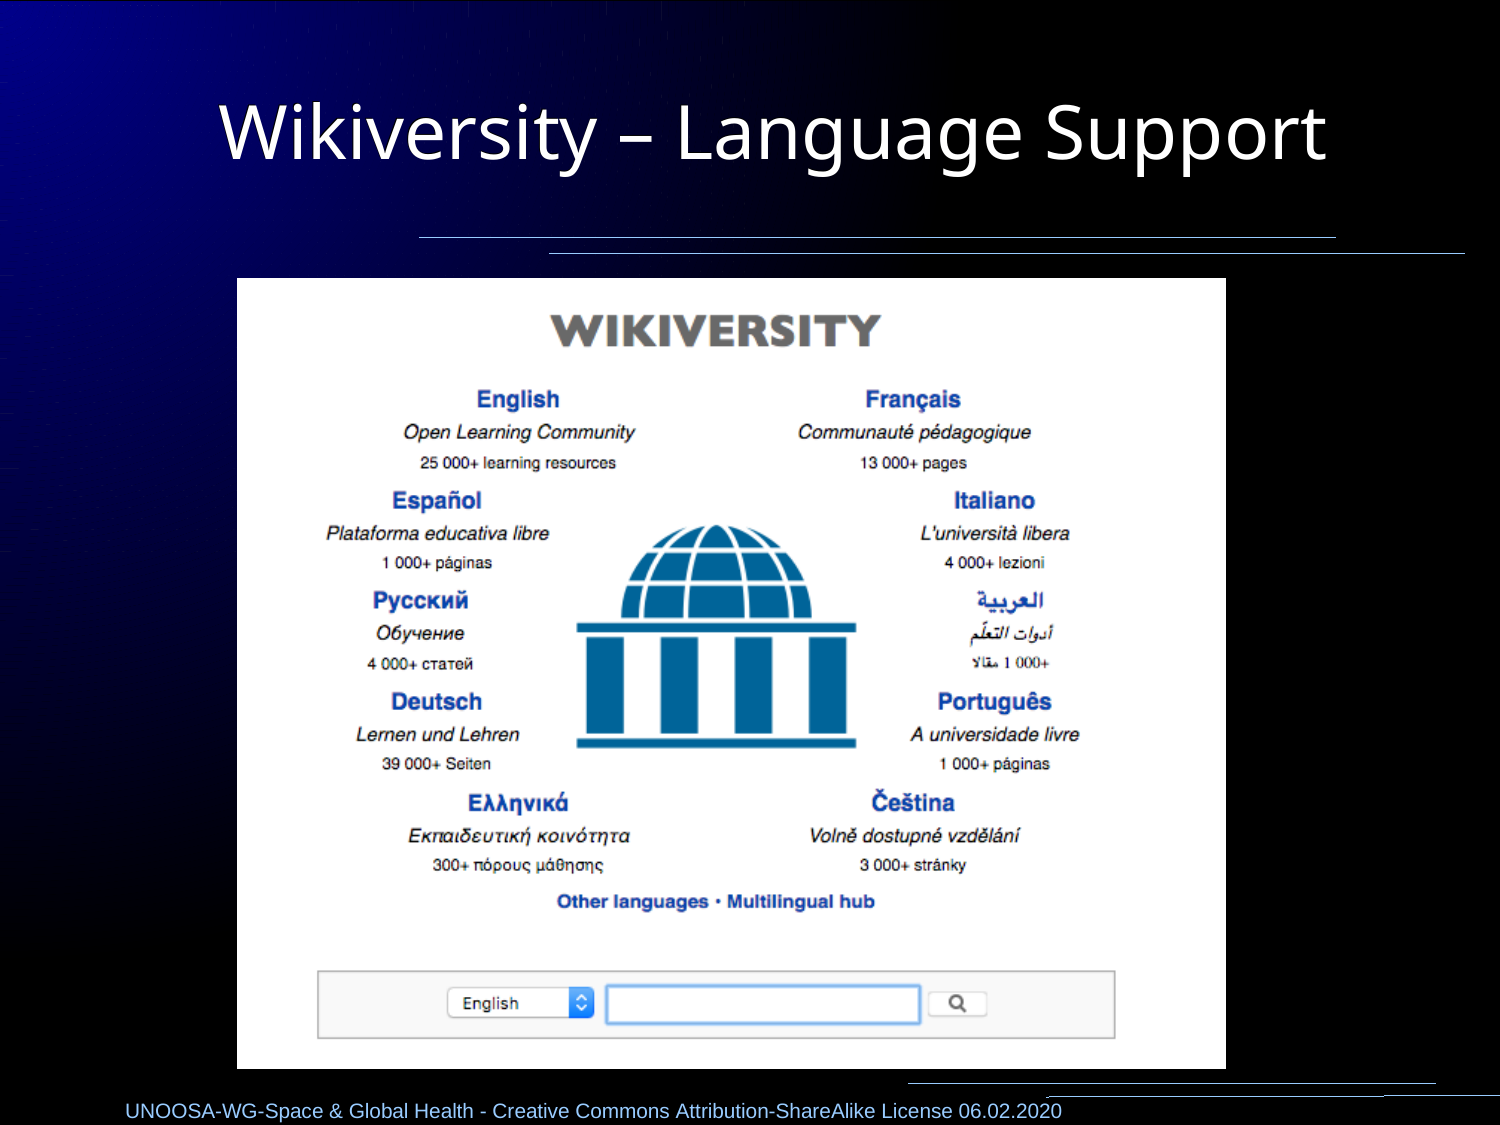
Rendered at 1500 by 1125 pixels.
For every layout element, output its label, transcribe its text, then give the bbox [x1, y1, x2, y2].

picture [237, 278, 1226, 1069]
list Wikiversity – Language Support [23, 79, 1488, 85]
